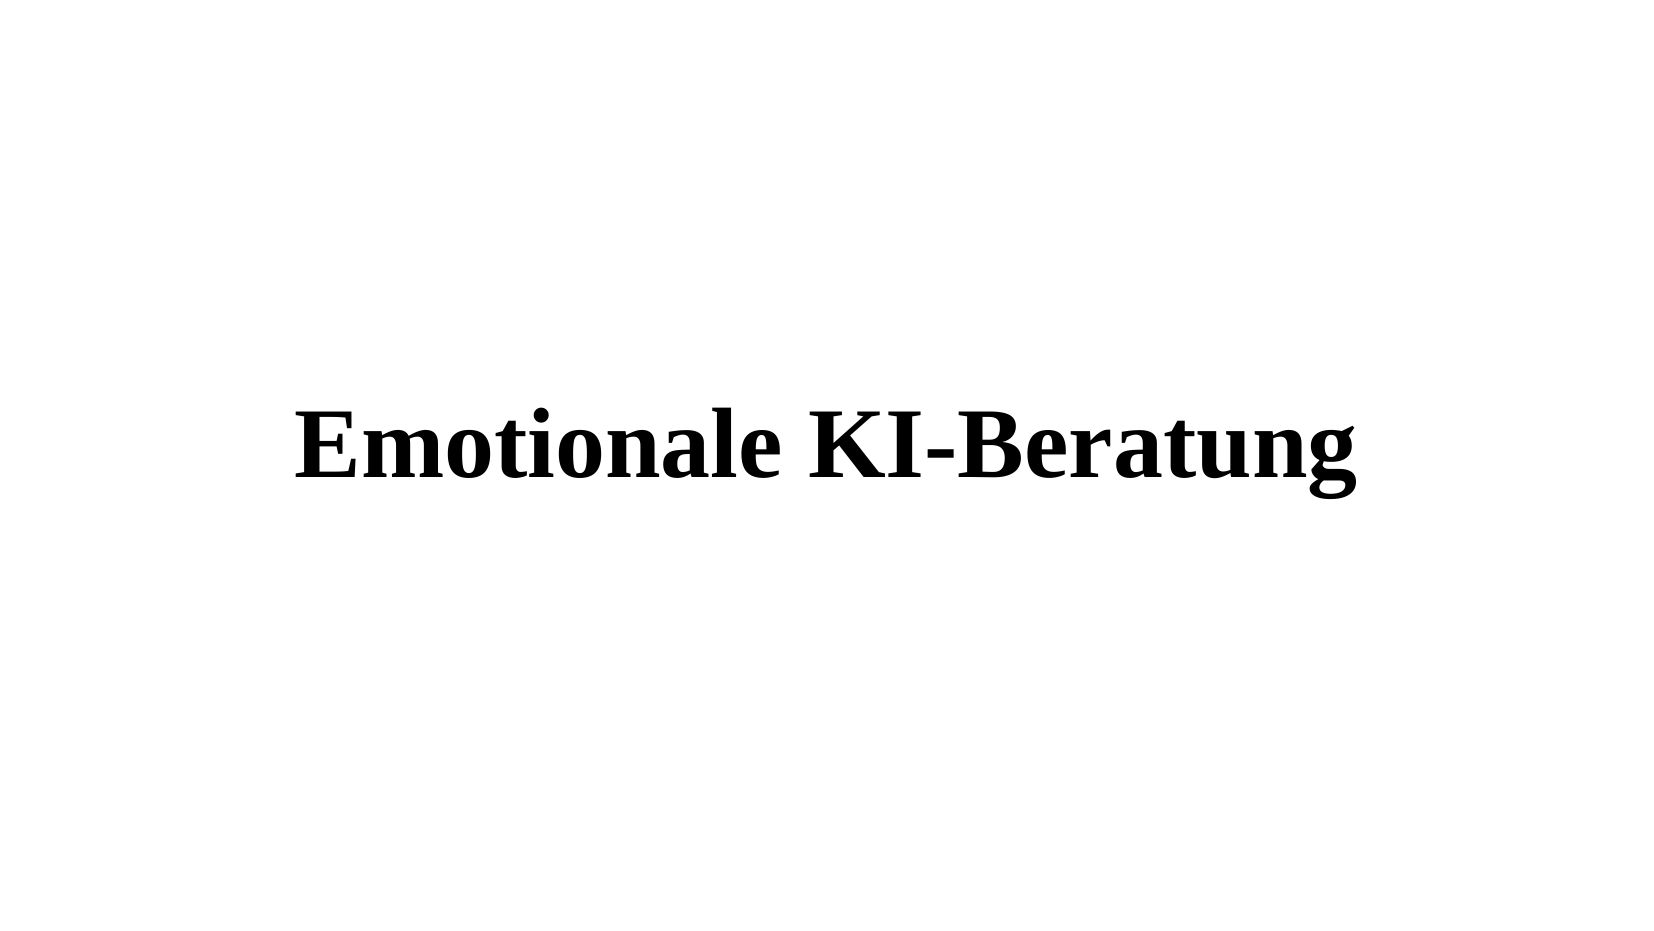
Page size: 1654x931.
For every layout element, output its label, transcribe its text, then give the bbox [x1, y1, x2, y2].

list Emotionale KI-Beratung [82, 388, 1571, 556]
